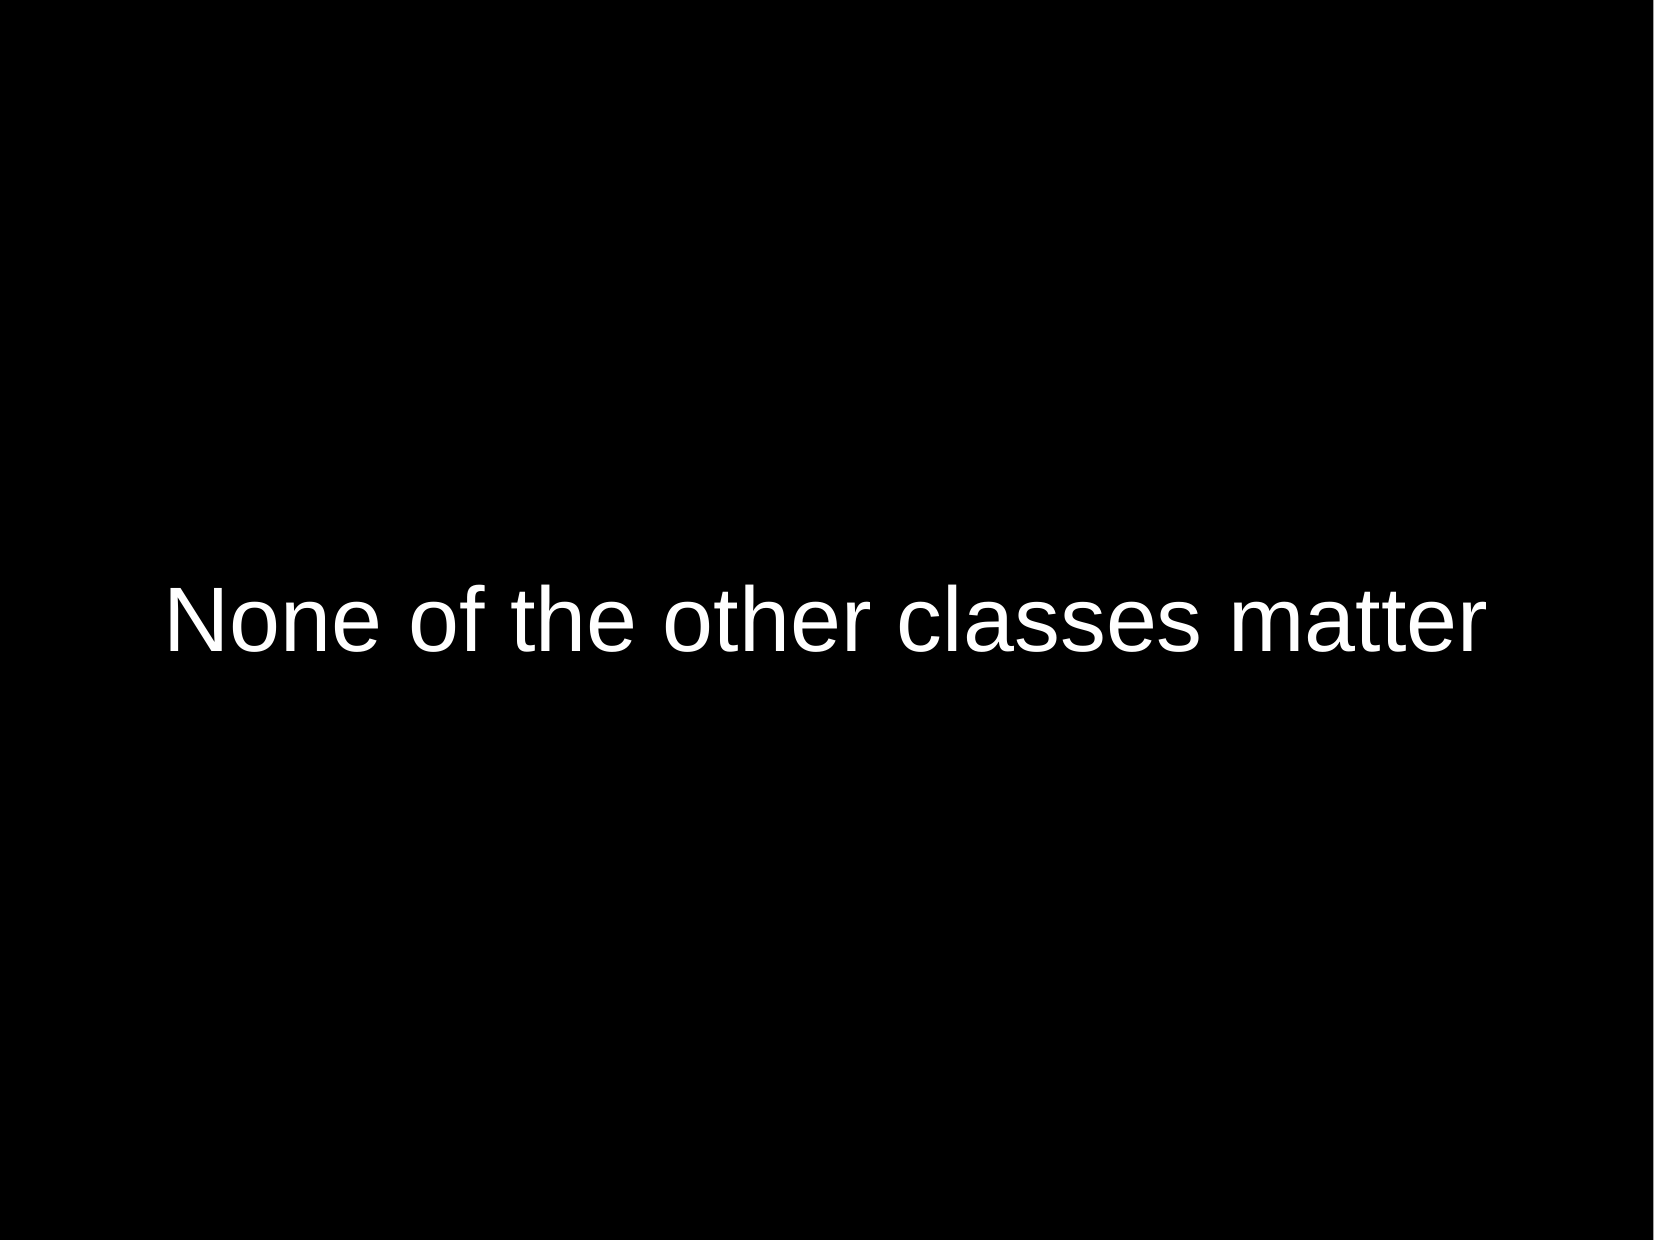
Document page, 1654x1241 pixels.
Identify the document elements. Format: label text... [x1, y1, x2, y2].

title None of the other classes matter [82, 516, 1571, 724]
